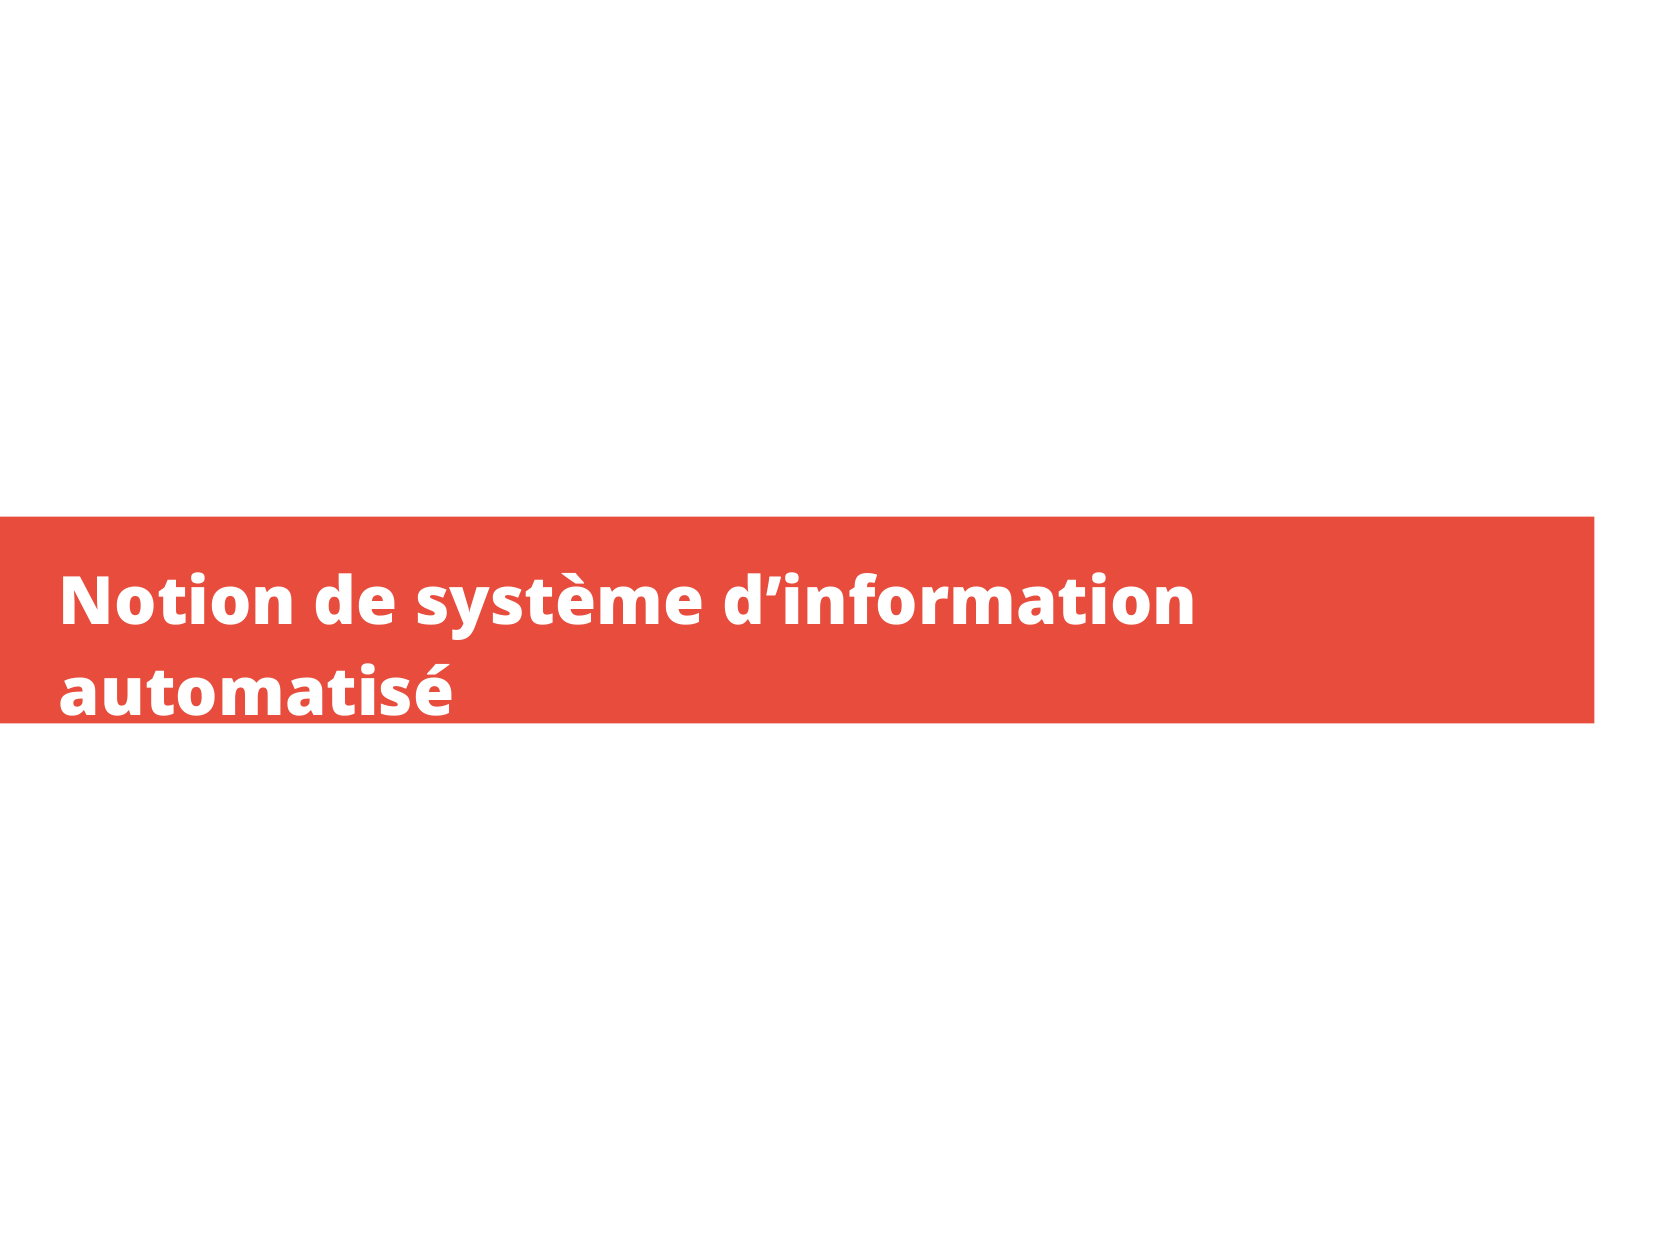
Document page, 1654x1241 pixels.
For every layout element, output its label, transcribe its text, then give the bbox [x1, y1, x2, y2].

title Notion de système d’information automatisé [59, 553, 1595, 687]
